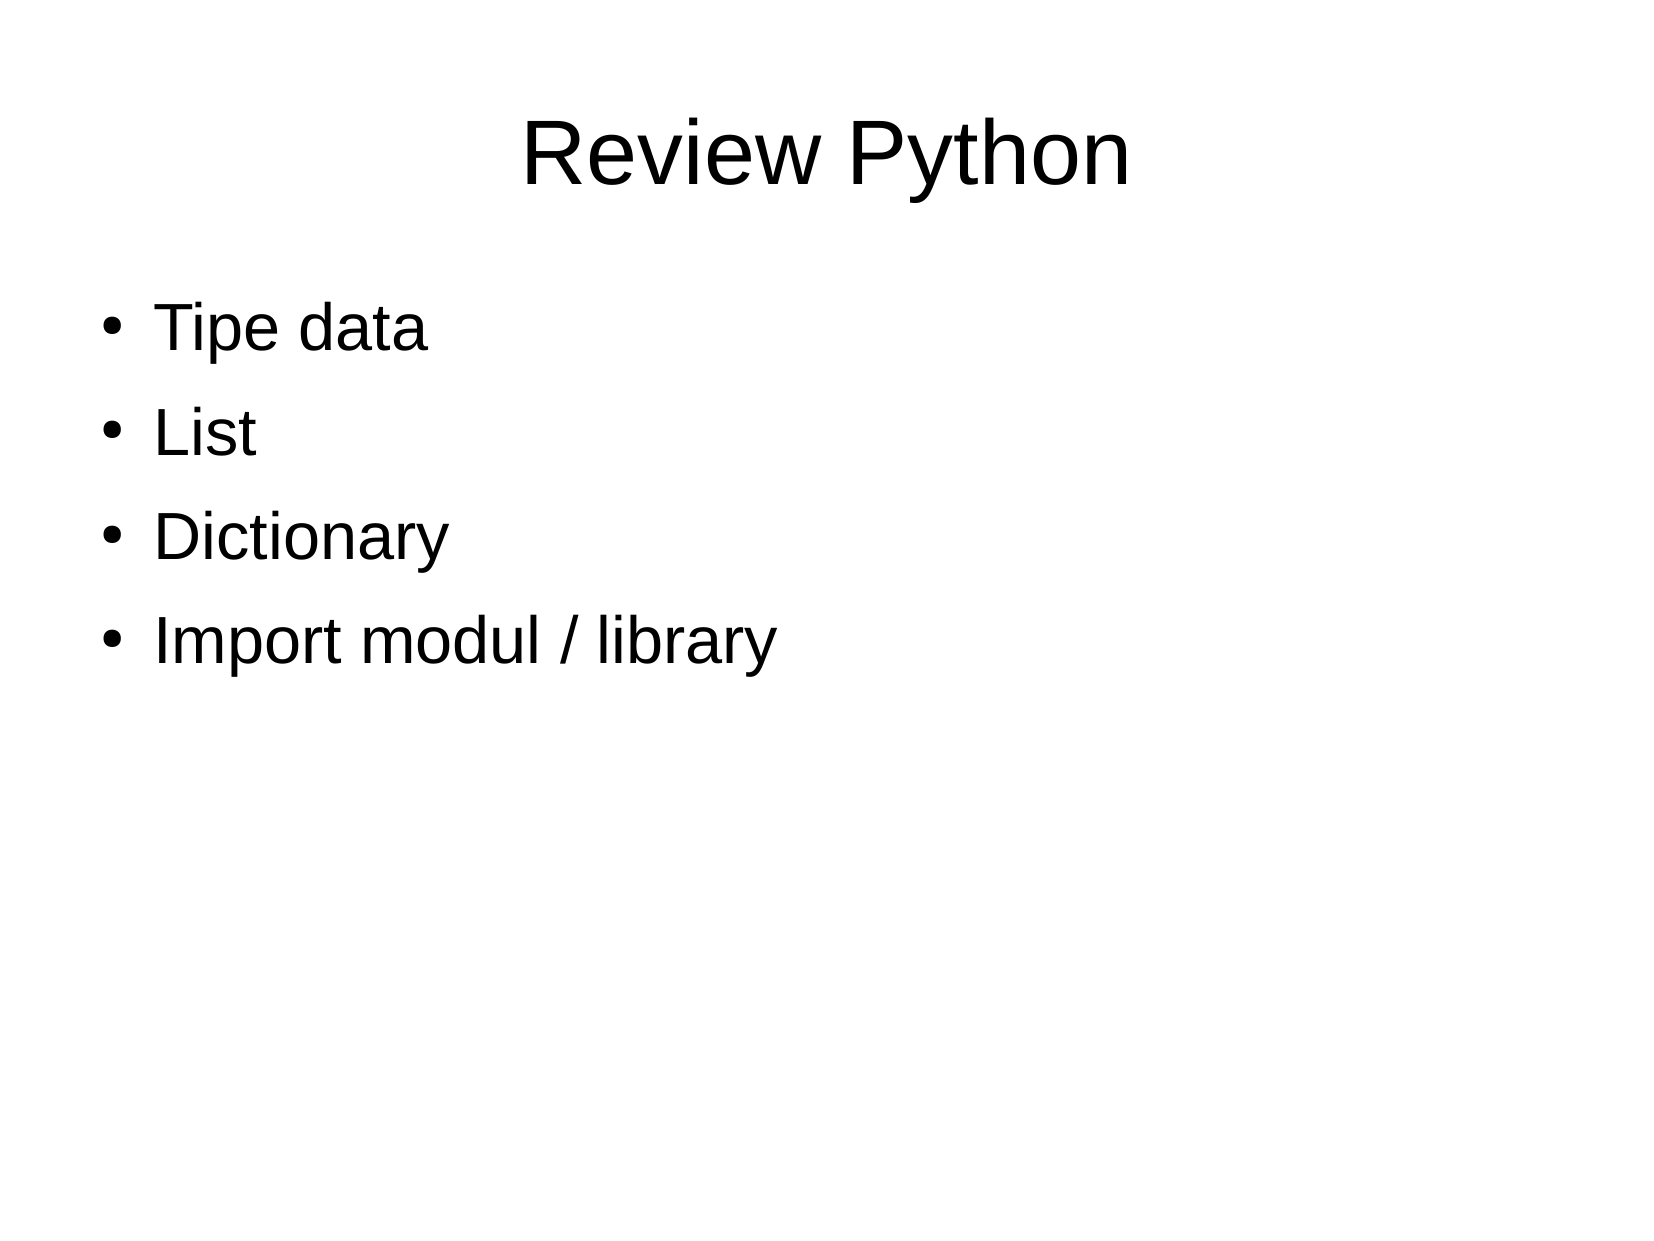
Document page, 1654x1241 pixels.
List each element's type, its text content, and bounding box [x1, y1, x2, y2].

list Tipe data List Dictionary Import modul / library [82, 290, 1571, 1010]
title Review Python [82, 49, 1571, 257]
